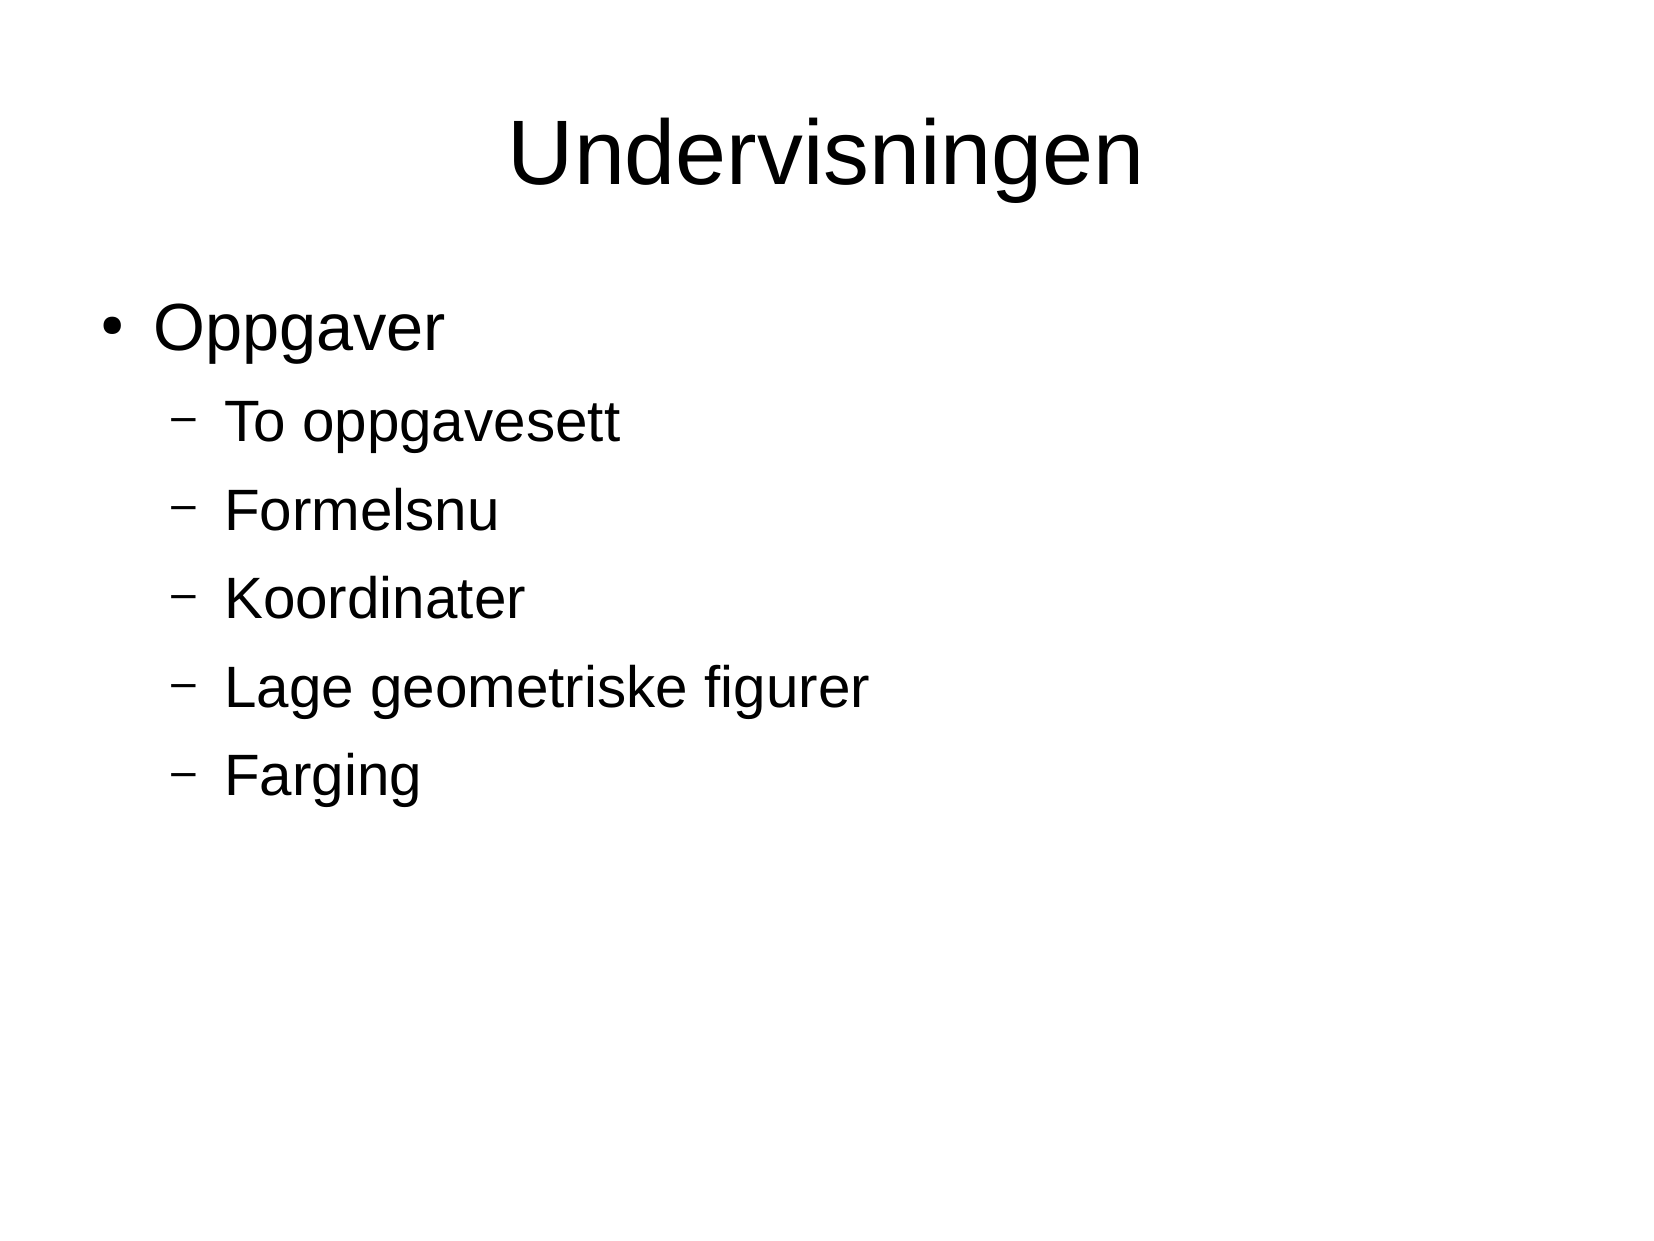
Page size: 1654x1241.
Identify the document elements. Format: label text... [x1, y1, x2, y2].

list Oppgaver To oppgavesett Formelsnu Koordinater Lage geometriske figurer Farging [82, 290, 1571, 1010]
title Undervisningen [82, 49, 1571, 257]
